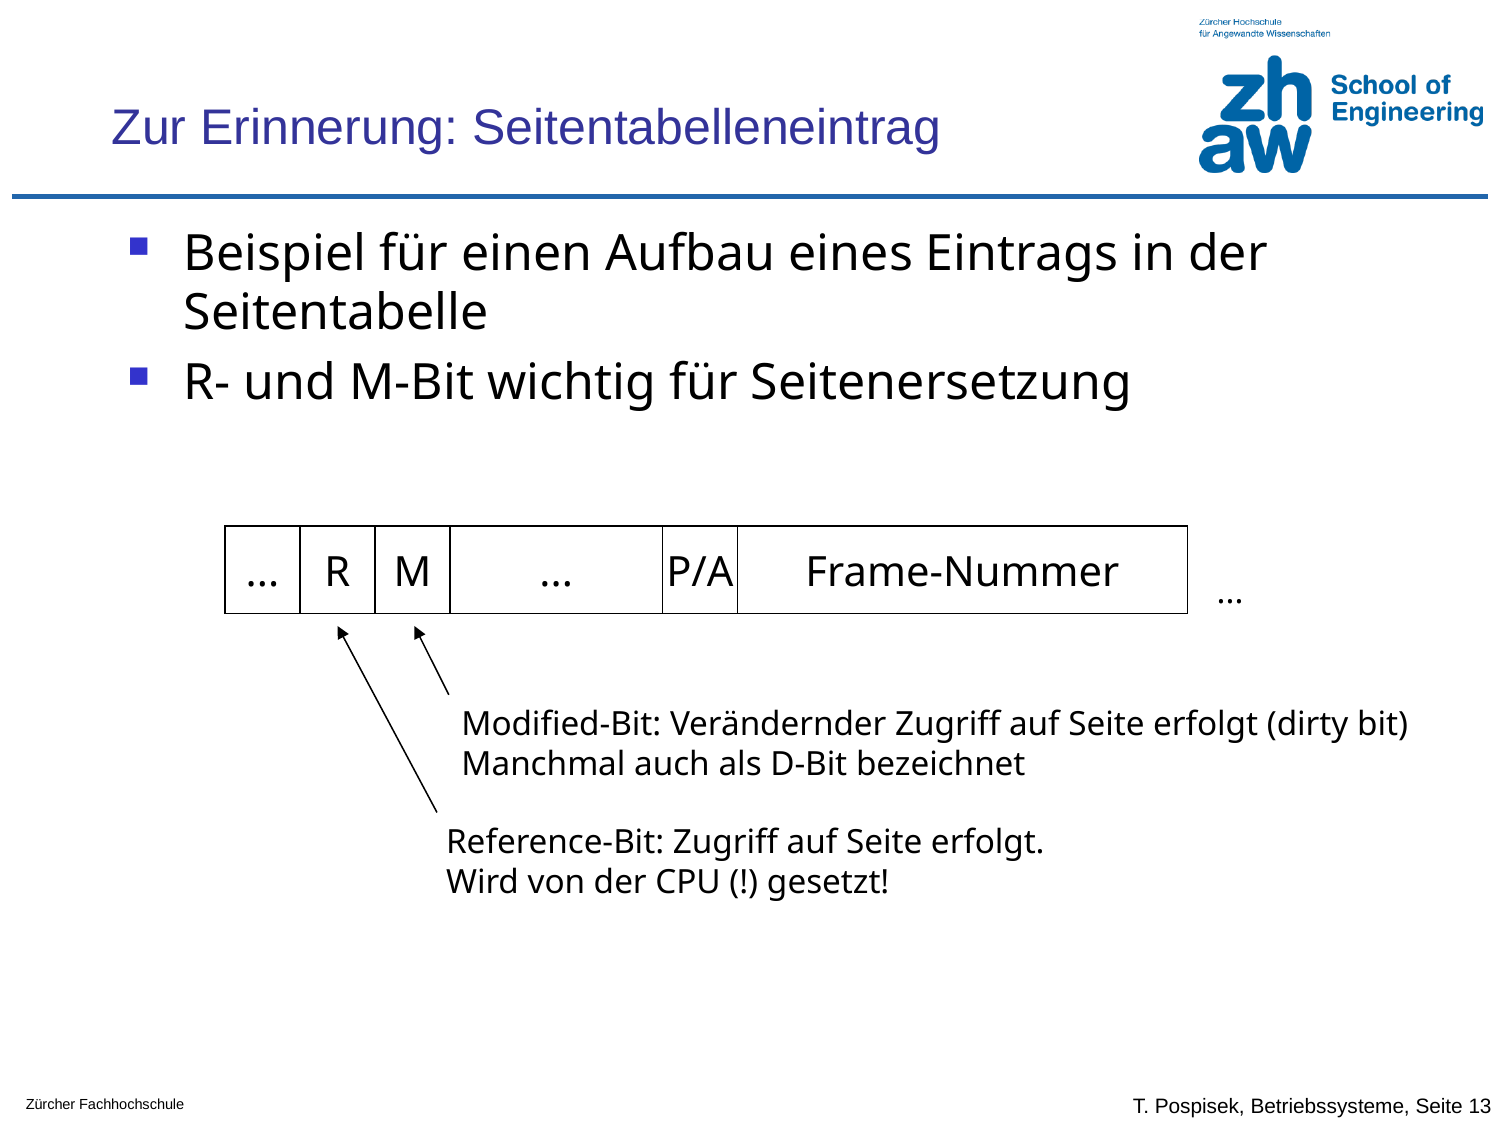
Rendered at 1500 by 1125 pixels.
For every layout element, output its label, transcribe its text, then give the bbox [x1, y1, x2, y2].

text_box ... [449, 526, 662, 614]
text_box Frame-Nummer [737, 526, 1188, 614]
text_box ... [224, 526, 300, 614]
title Zur Erinnerung: Seitentabelleneintrag [96, 50, 1375, 163]
text_box ... [1201, 562, 1259, 618]
text_box Modified-Bit: Verändernder Zugriff auf Seite erfolgt (dirty bit) Manchmal auch als D-Bit bezeichnet [446, 694, 1425, 790]
text_box M [375, 526, 449, 614]
text_box P/A [662, 526, 737, 614]
text_box Reference-Bit: Zugriff auf Seite erfolgt. Wird von der CPU (!) gesetzt! [431, 812, 1061, 908]
picture [1199, 19, 1483, 173]
list Beispiel für einen Aufbau eines Eintrags in der Seitentabelle R- und M-Bit wichtig für Seitenersetzung [112, 212, 1388, 950]
text_box R [300, 526, 375, 614]
